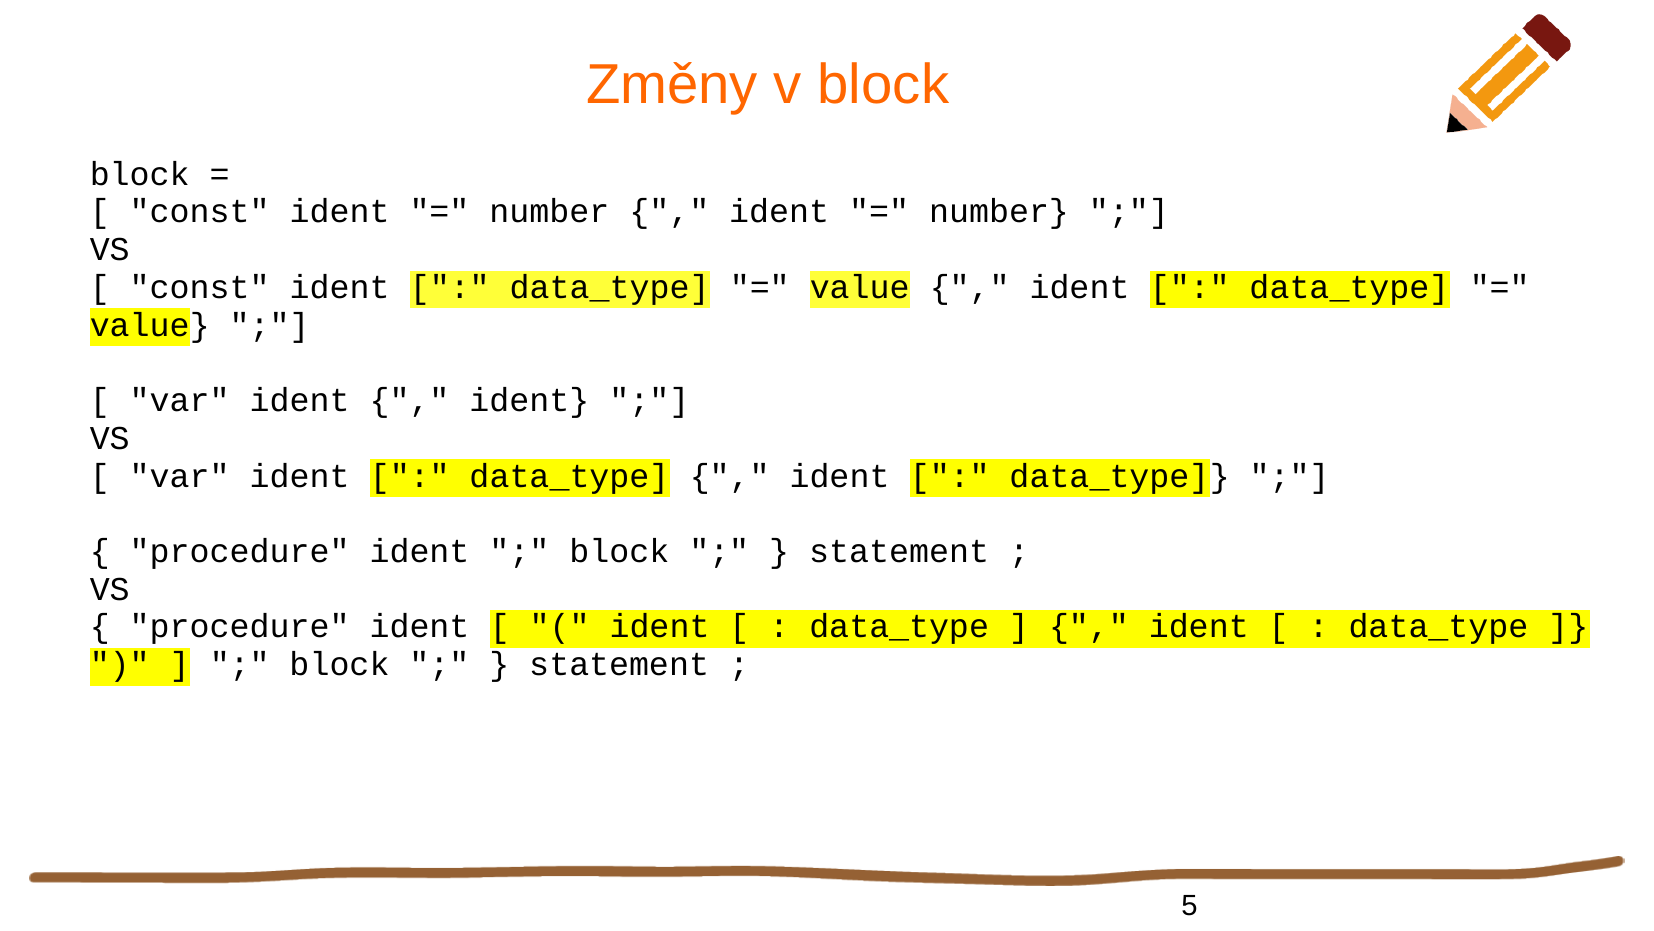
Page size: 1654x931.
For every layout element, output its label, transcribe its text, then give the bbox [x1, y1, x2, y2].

title Změny v block [88, 29, 1447, 133]
text_box block = [ "const" ident "=" number {"," ident "=" number} ";"] VS [ "const" ident [":" data_type] "=" value {"," ident [":" data_type] "=" value} ";"] [ "var" ident {"," ident} ";"] VS [ "var" ident [":" data_type] {"," ident [":" data_type]} ";"] { "procedure" ident ";" block ";" } statement ; VS { "procedure" ident [ "(" ident [ : data_type ] {"," ident [ : data_type ]} ")" ] ";" block ";" } statement ; [75, 150, 1618, 751]
text_box [1181, 885, 1565, 931]
